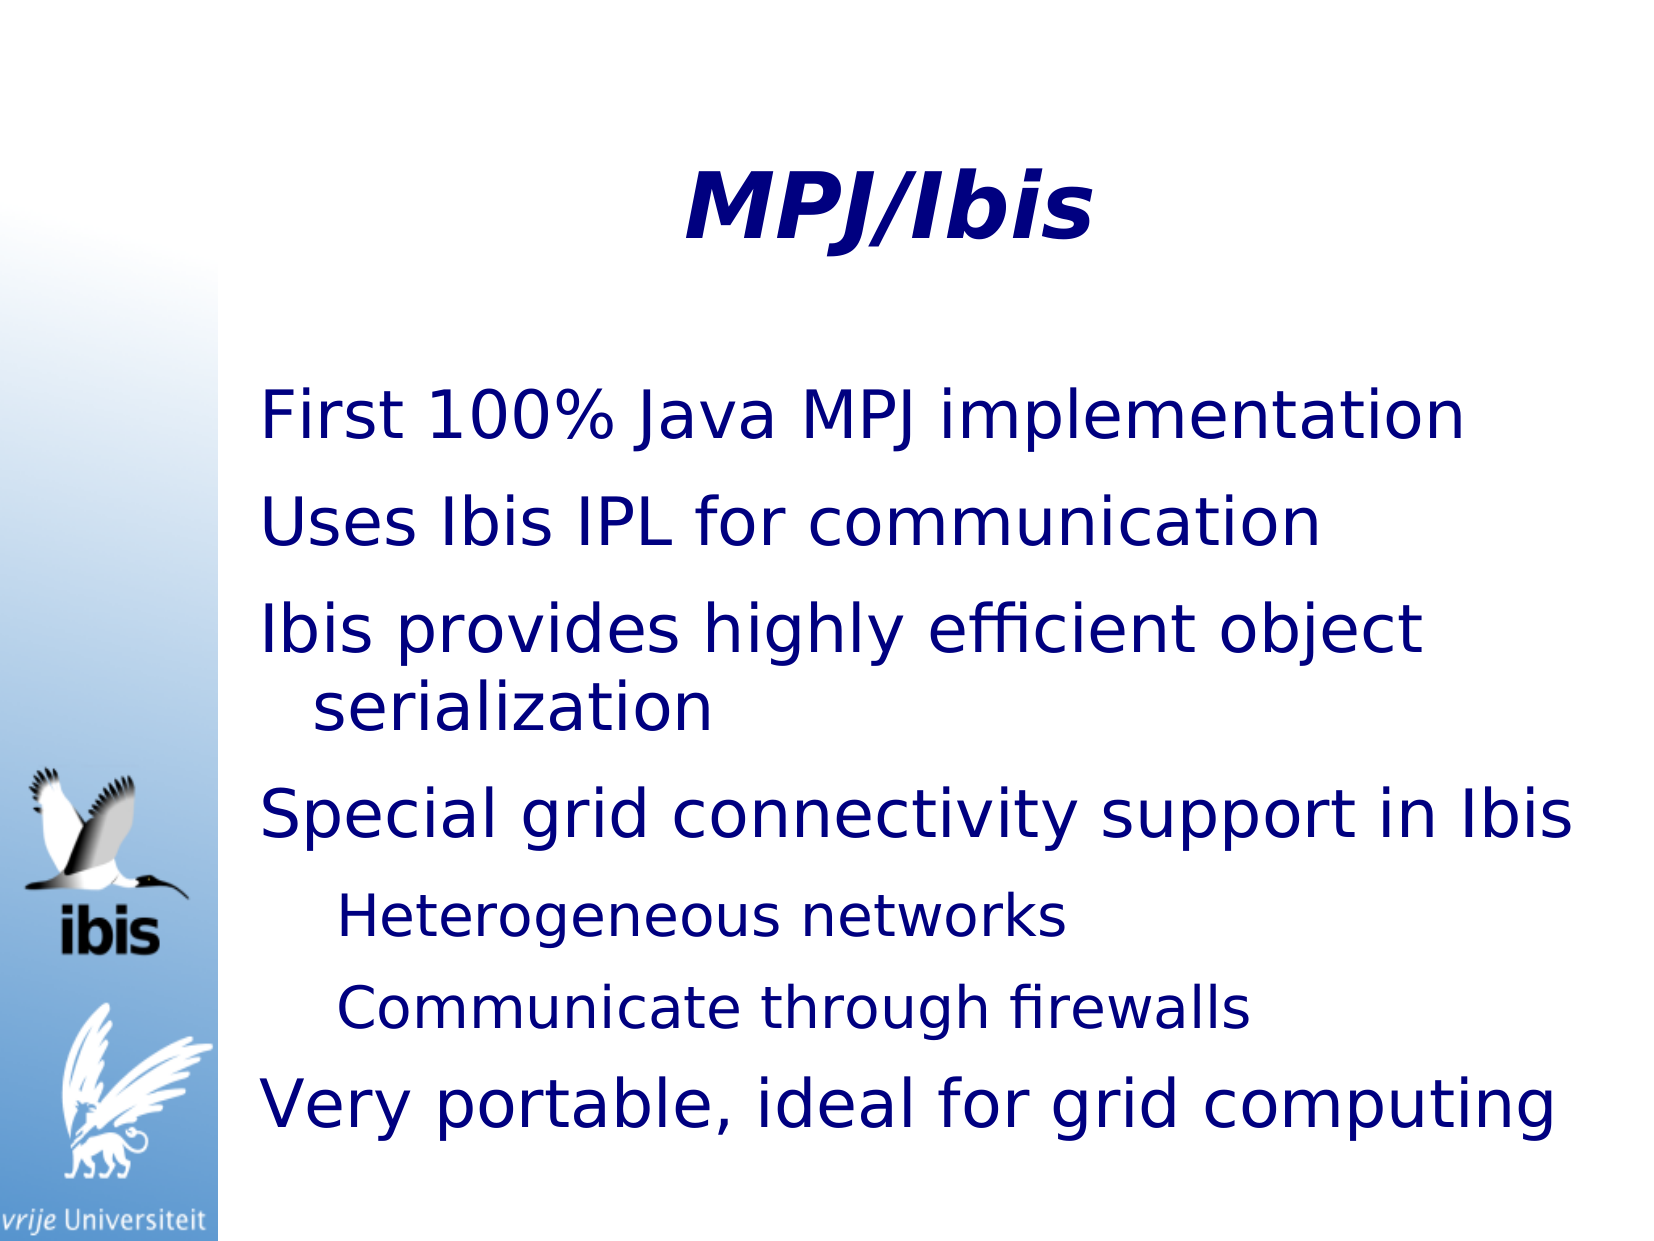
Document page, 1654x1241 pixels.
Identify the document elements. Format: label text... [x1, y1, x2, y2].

picture [0, 0, 218, 1241]
title MPJ/Ibis [248, 102, 1534, 310]
list First 100% Java MPJ implementation Uses Ibis IPL for communication Ibis provides highly efficient object serialization Special grid connectivity support in Ibis Heterogeneous networks Communicate through firewalls Very portable, ideal for grid computing [241, 376, 1654, 1158]
